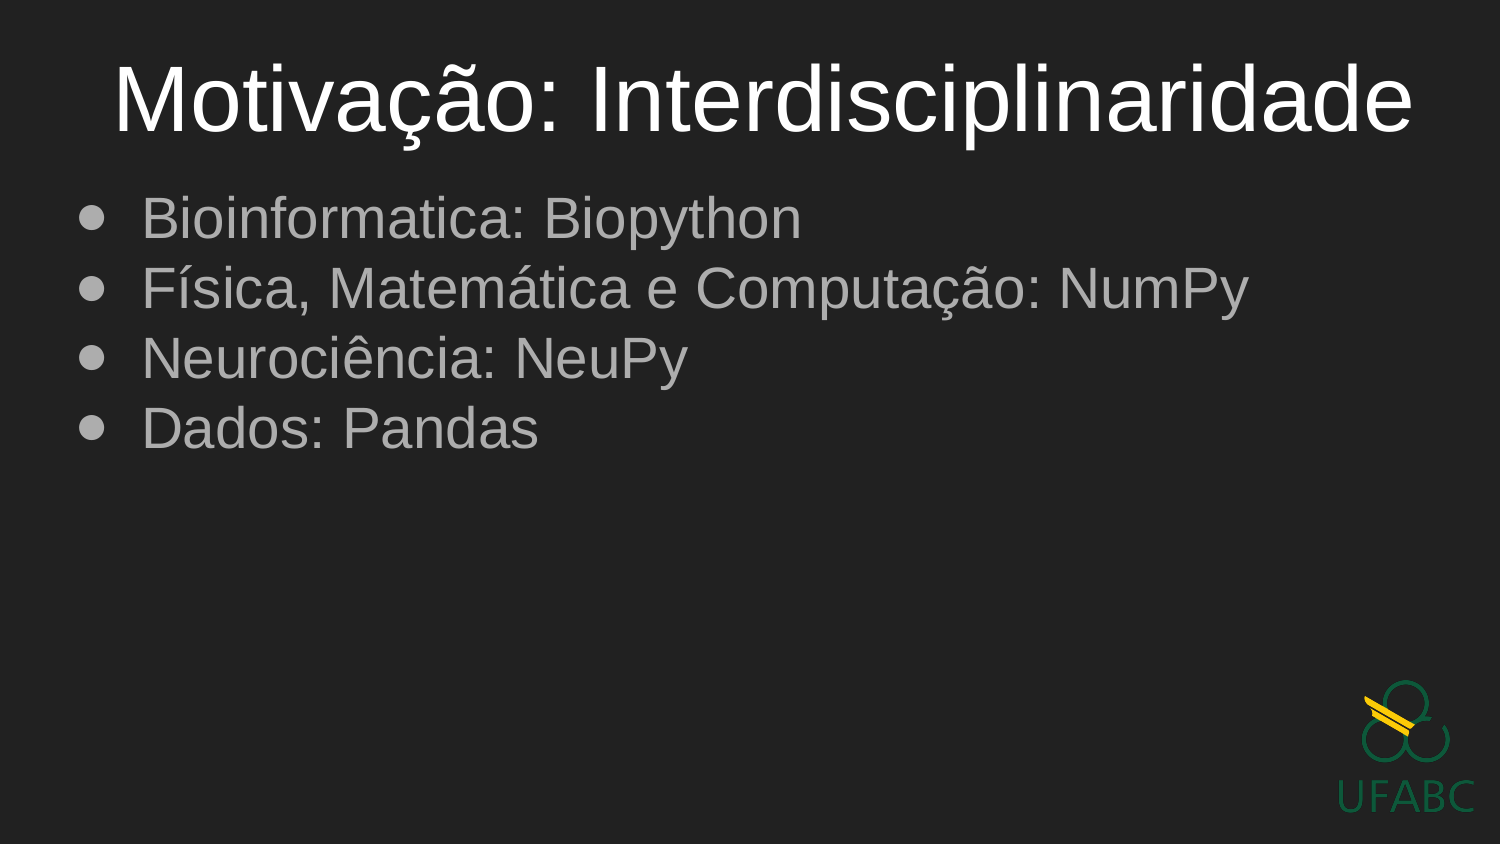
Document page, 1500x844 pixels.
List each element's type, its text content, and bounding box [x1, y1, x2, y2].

title Motivação: Interdisciplinaridade [0, 22, 1500, 165]
picture [1335, 680, 1475, 823]
subtitle Bioinformatica: Biopython Física, Matemática e Computação: NumPy Neurociência: NeuPy Dados: Pandas [51, 165, 1449, 295]
